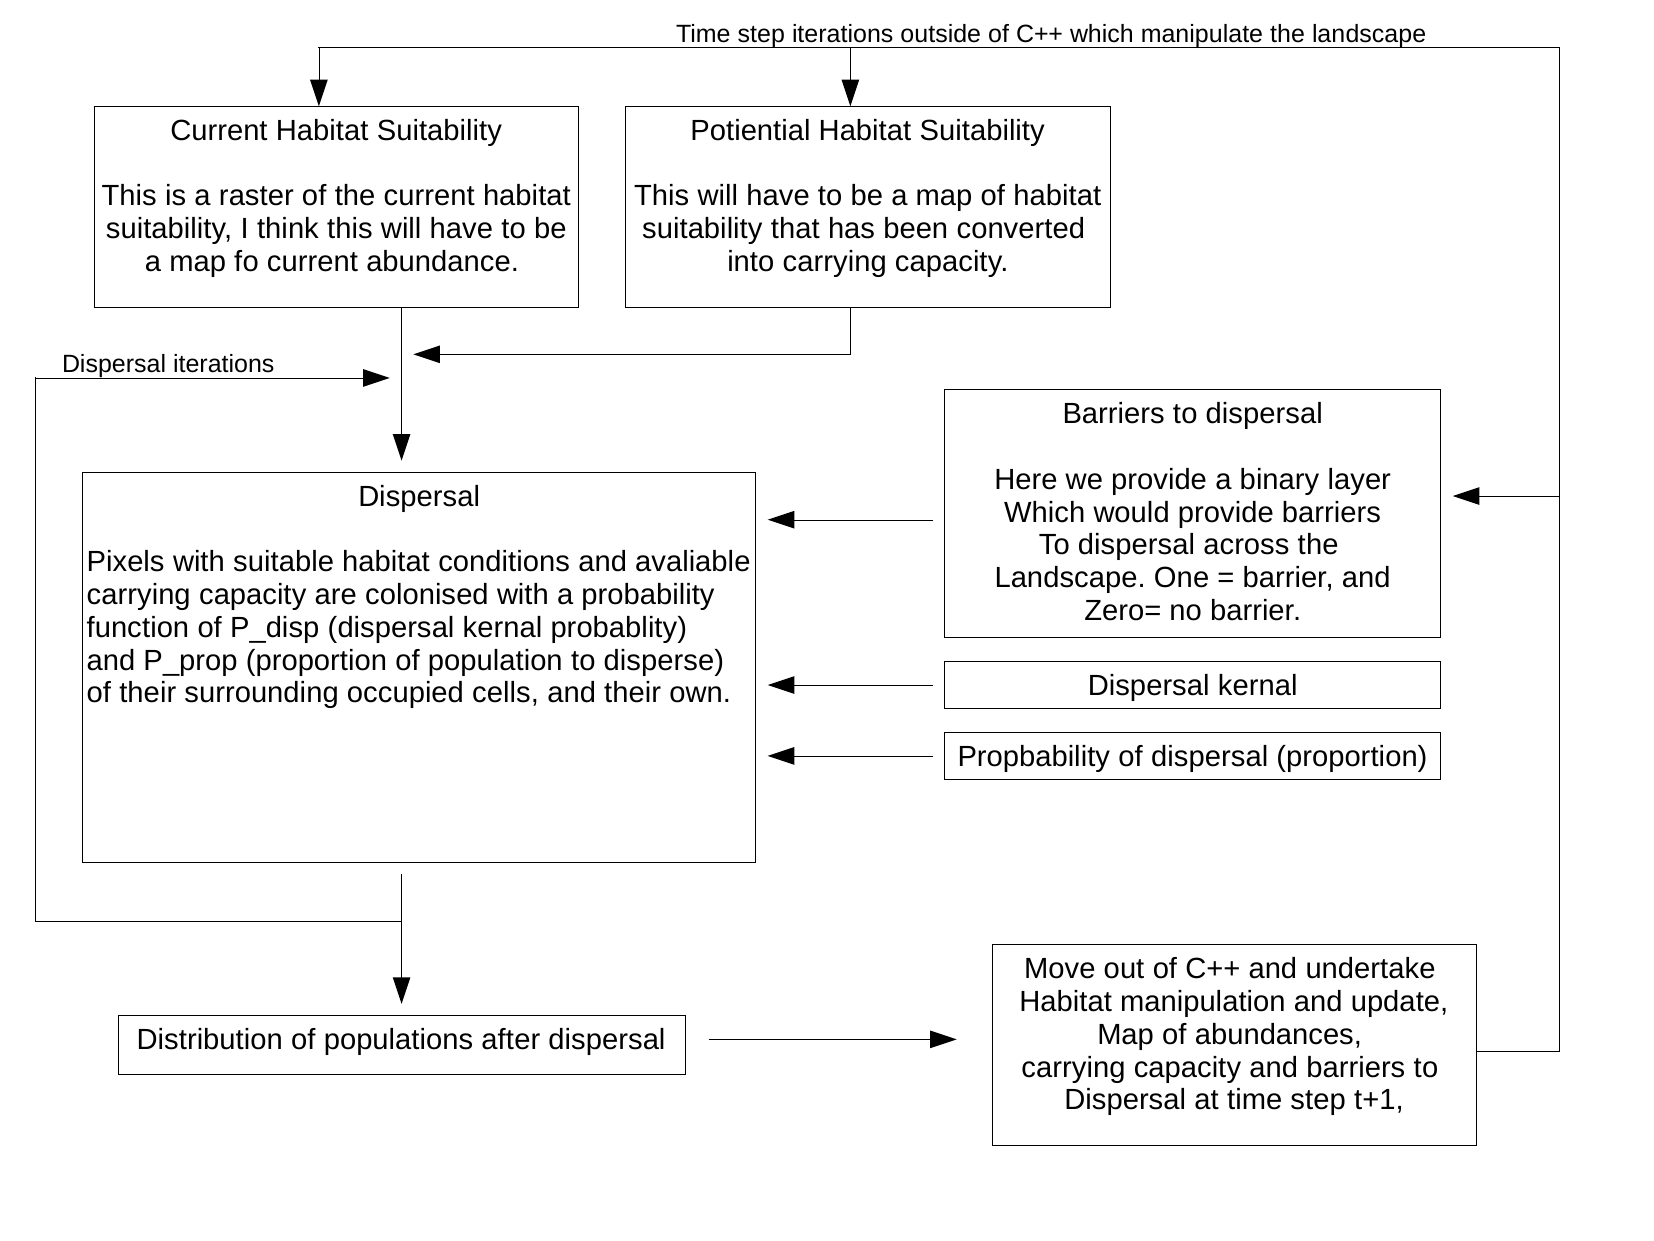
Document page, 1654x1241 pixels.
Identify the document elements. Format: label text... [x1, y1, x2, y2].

text_box Current Habitat Suitability This is a raster of the current habitat suitability, I think this will have to be a map fo current abundance. [94, 106, 579, 308]
text_box Potiential Habitat Suitability This will have to be a map of habitat suitability that has been converted into carrying capacity. [625, 106, 1111, 308]
text_box Dispersal kernal [944, 661, 1441, 709]
text_box Dispersal iterations [47, 342, 308, 414]
text_box Barriers to dispersal Here we provide a binary layer Which would provide barriers To dispersal across the Landscape. One = barrier, and Zero= no barrier. [944, 389, 1441, 638]
text_box Propbability of dispersal (proportion) [944, 732, 1441, 780]
text_box Move out of C++ and undertake Habitat manipulation and update, Map of abundances, carrying capacity and barriers to Dispersal at time step t+1, [992, 944, 1477, 1146]
text_box Dispersal Pixels with suitable habitat conditions and avaliable carrying capacity are colonised with a probability function of P_disp (dispersal kernal probablity) and P_prop (proportion of population to disperse) of their surrounding occupied cells, and their own. [82, 472, 756, 863]
text_box Distribution of populations after dispersal [118, 1015, 686, 1075]
text_box Time step iterations outside of C++ which manipulate the landscape [661, 11, 1453, 55]
